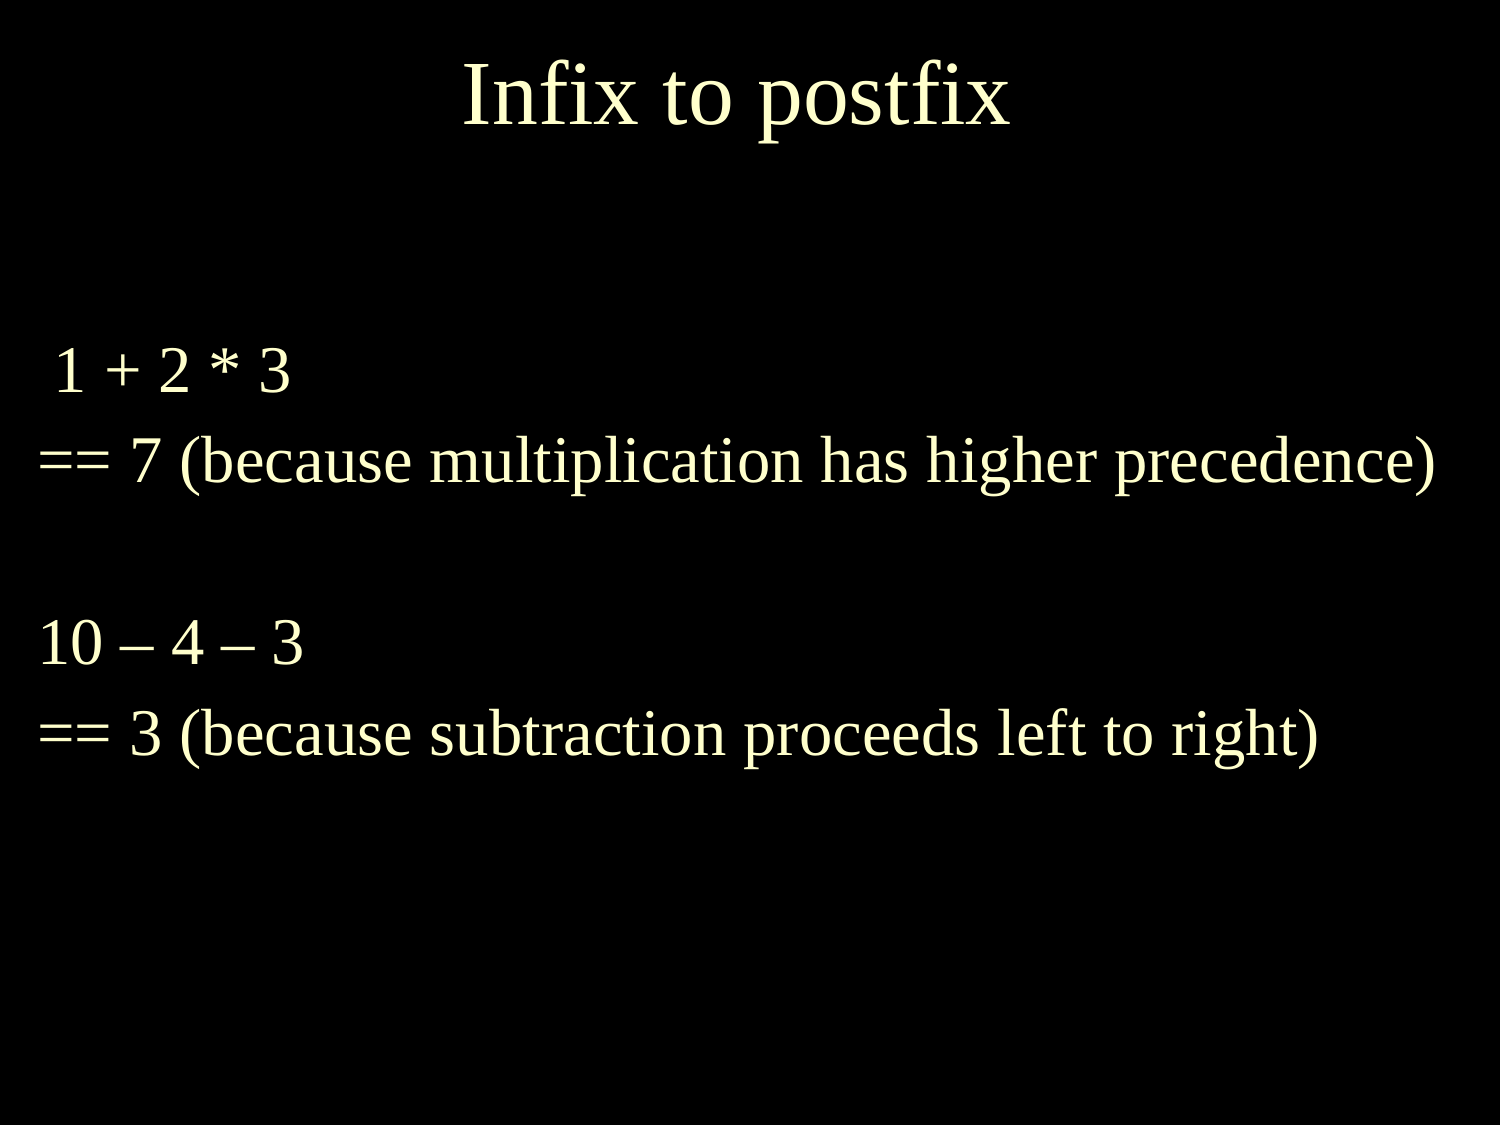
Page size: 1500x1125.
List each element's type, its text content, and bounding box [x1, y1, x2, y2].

title Infix to postfix [8, 35, 1467, 153]
list 1 + 2 * 3 == 7 (because multiplication has higher precedence) 10 – 4 – 3 == 3 (because subtraction proceeds left to right) [22, 324, 1482, 1026]
